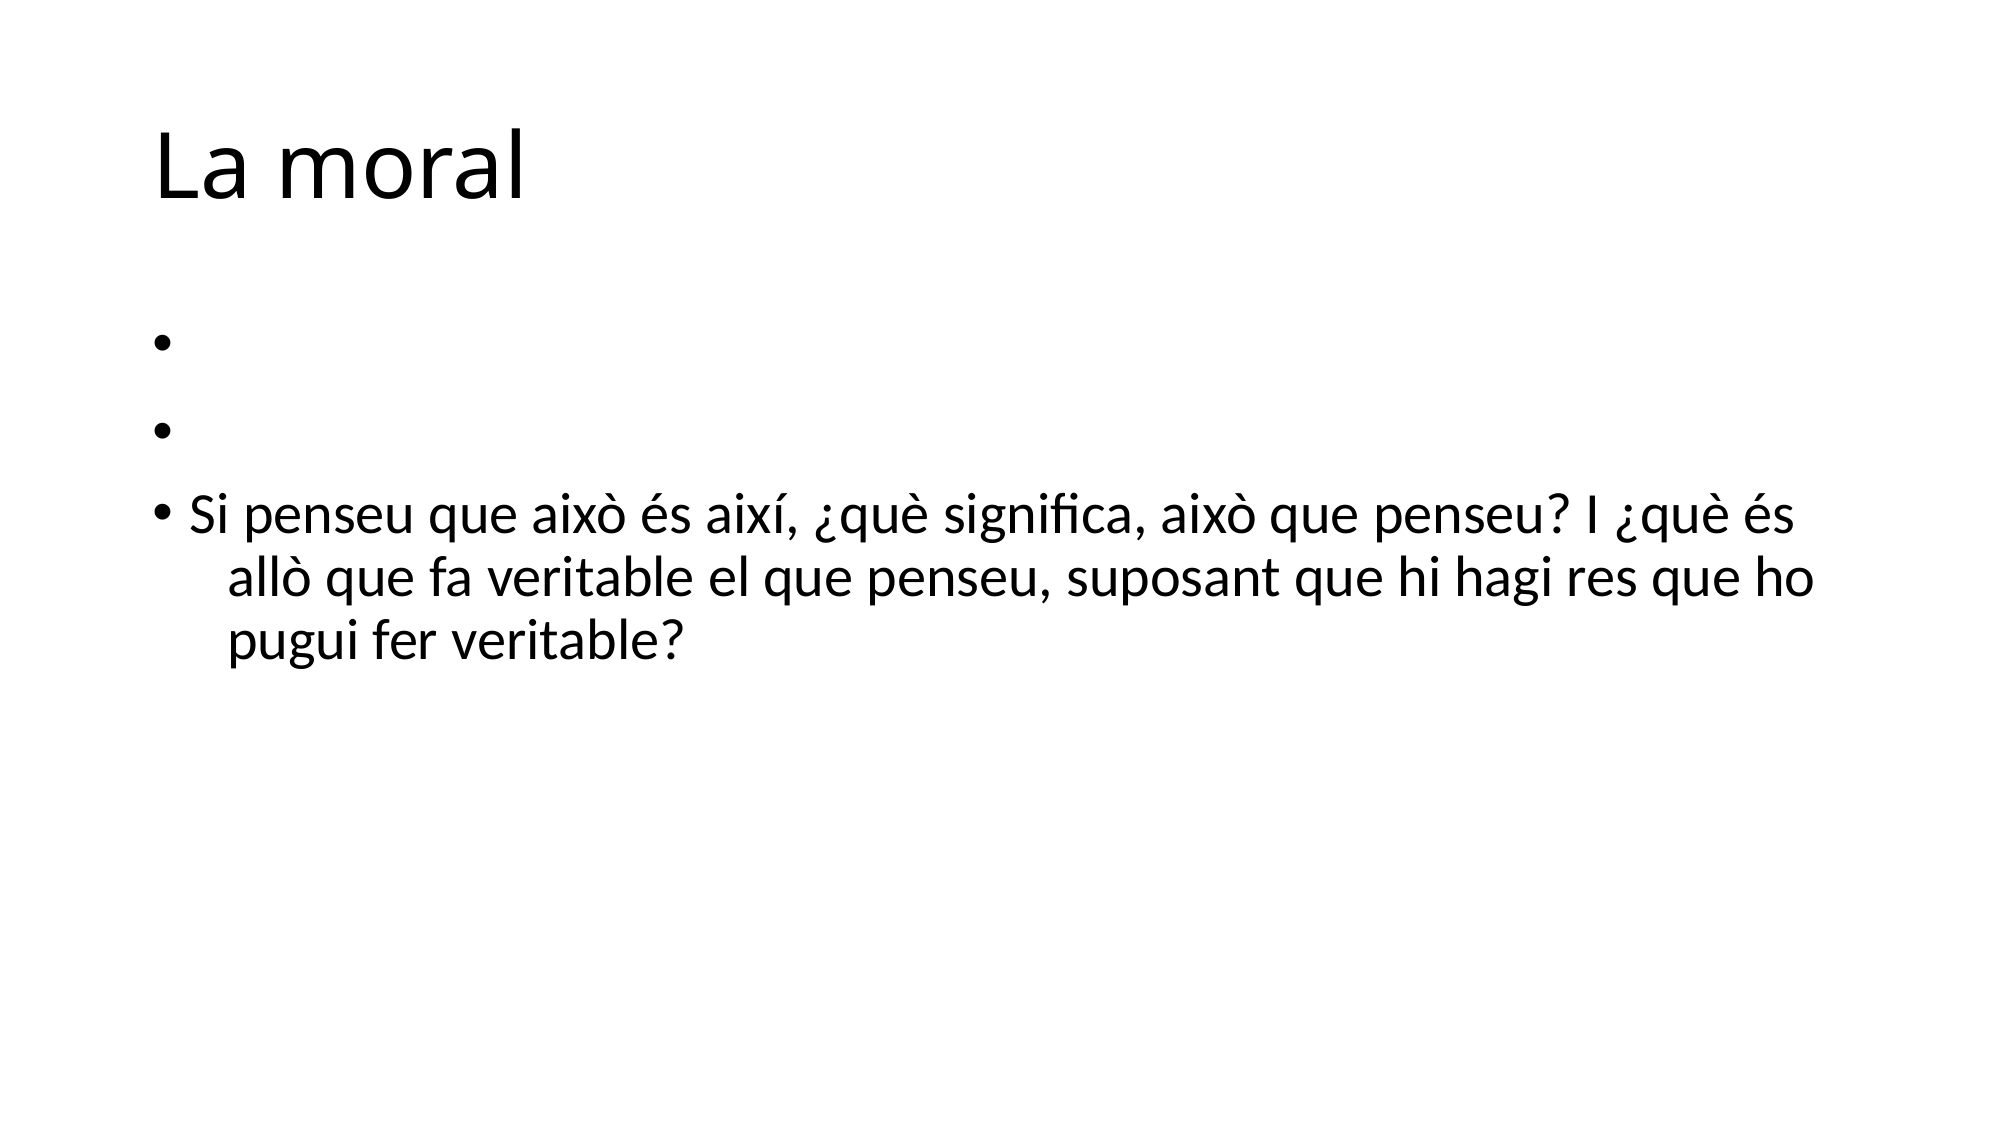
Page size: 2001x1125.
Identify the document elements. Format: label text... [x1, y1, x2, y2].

title La moral [137, 59, 1863, 278]
list Si penseu que això és així, ¿què significa, això que penseu? I ¿què és allò que fa veritable el que penseu, suposant que hi hagi res que ho pugui fer veritable? [137, 299, 1863, 1014]
